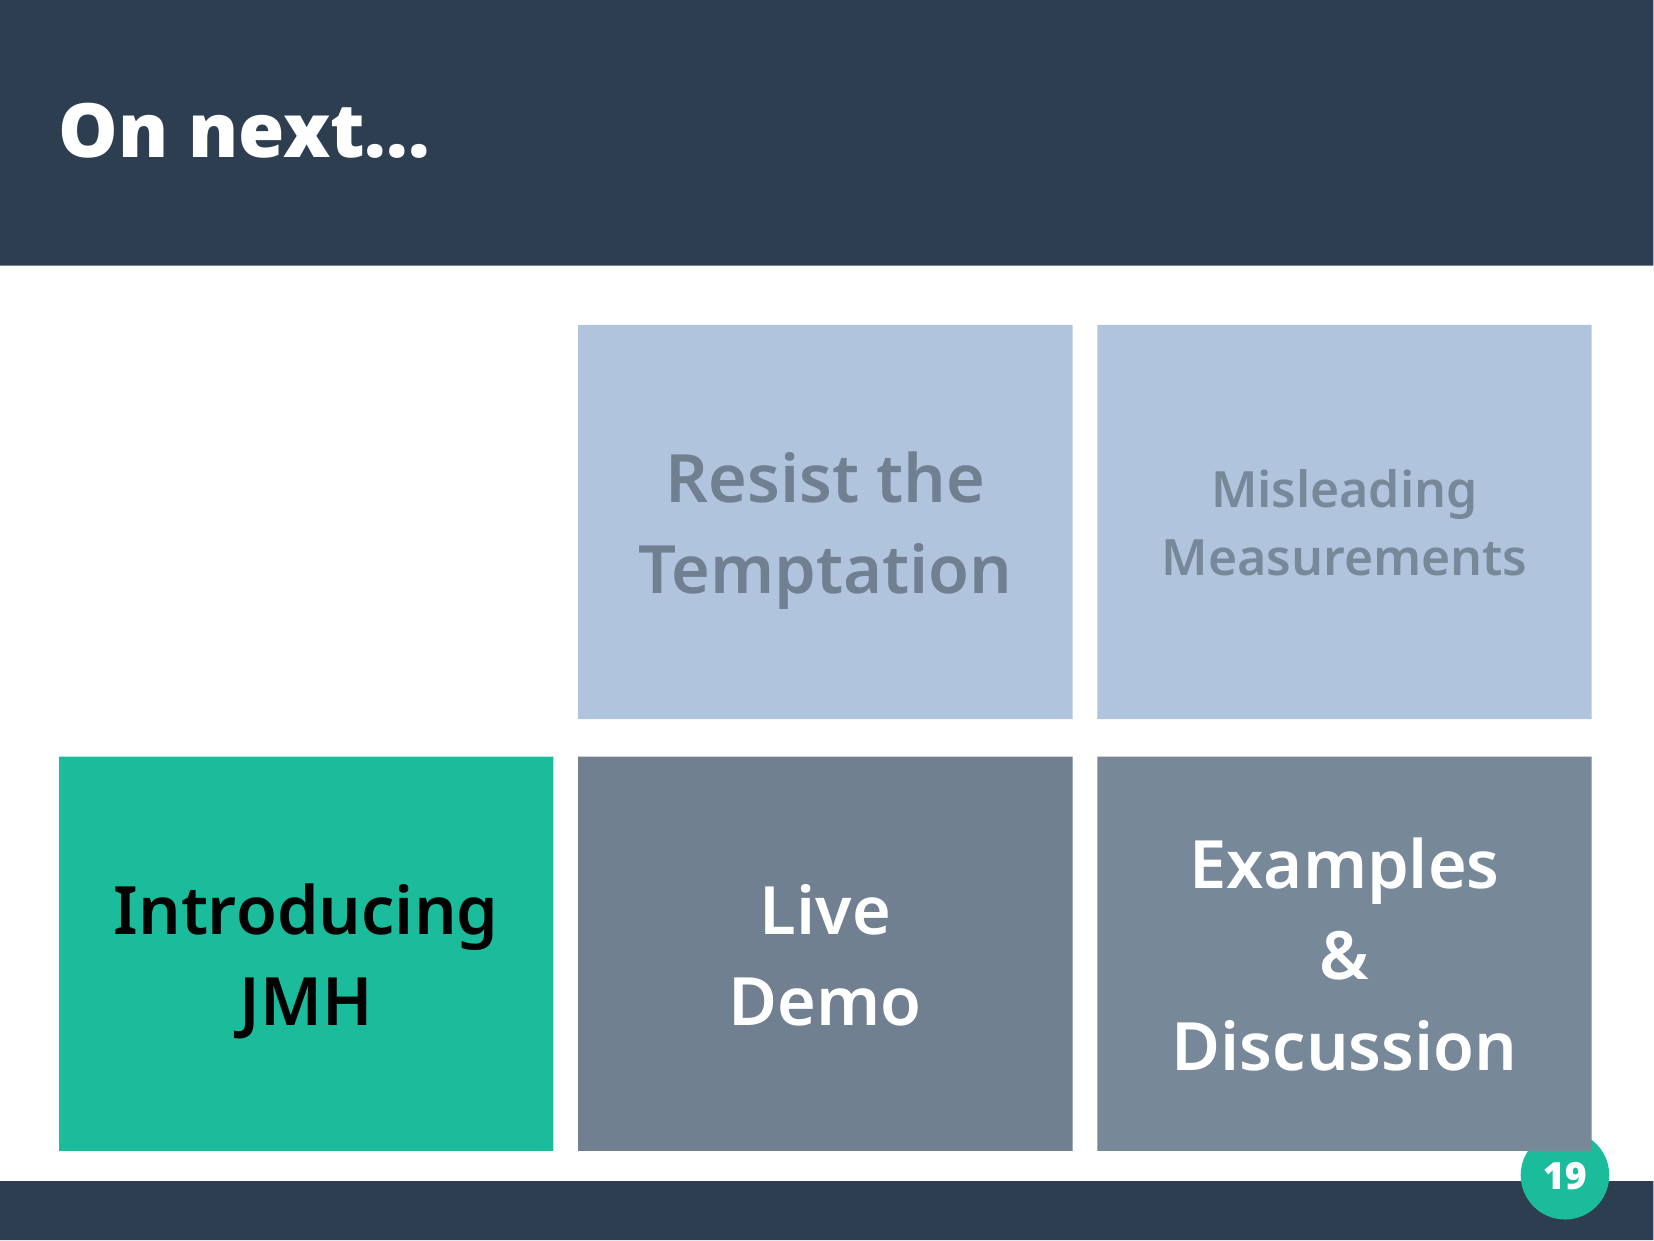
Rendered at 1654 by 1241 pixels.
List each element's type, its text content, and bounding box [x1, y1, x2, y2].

list Introducing JMH [59, 756, 554, 1151]
list Misleading Measurements [1097, 324, 1592, 720]
list Examples & Discussion [1097, 756, 1592, 1151]
list Resist the Temptation [578, 324, 1073, 720]
list Live Demo [578, 756, 1073, 1151]
title On next... [59, 56, 1595, 200]
